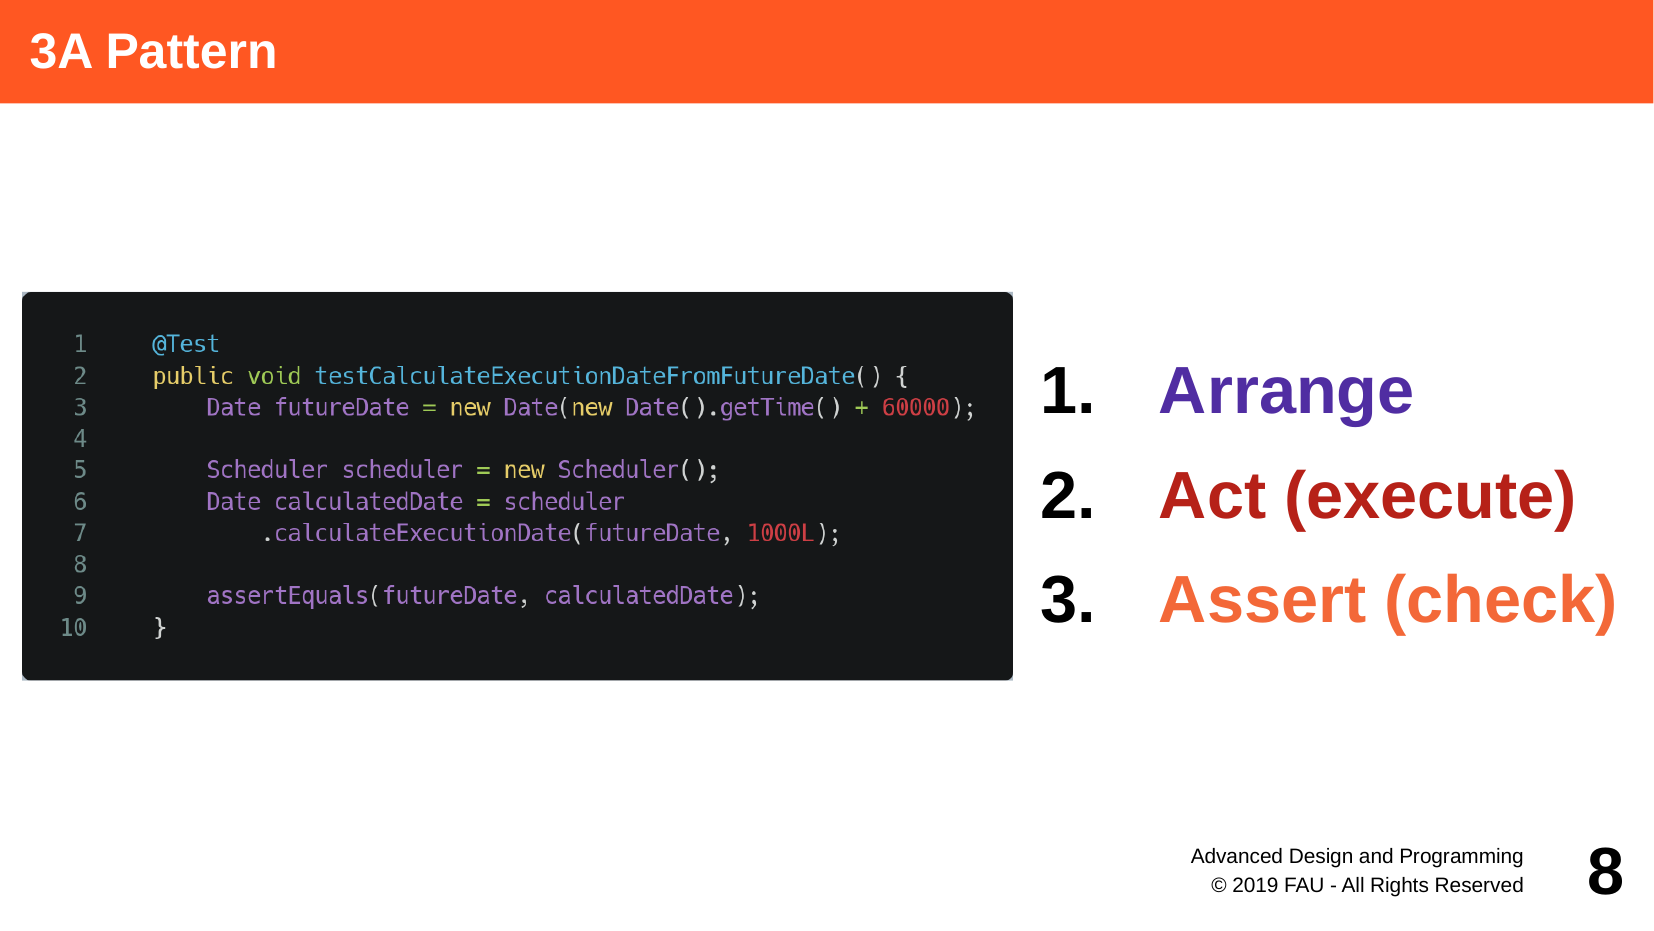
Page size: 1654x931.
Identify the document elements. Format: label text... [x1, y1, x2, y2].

picture [22, 291, 1013, 681]
text_box Arrange Act (execute) Assert (check) [1035, 120, 1625, 871]
title 3A Pattern [0, 0, 1654, 104]
